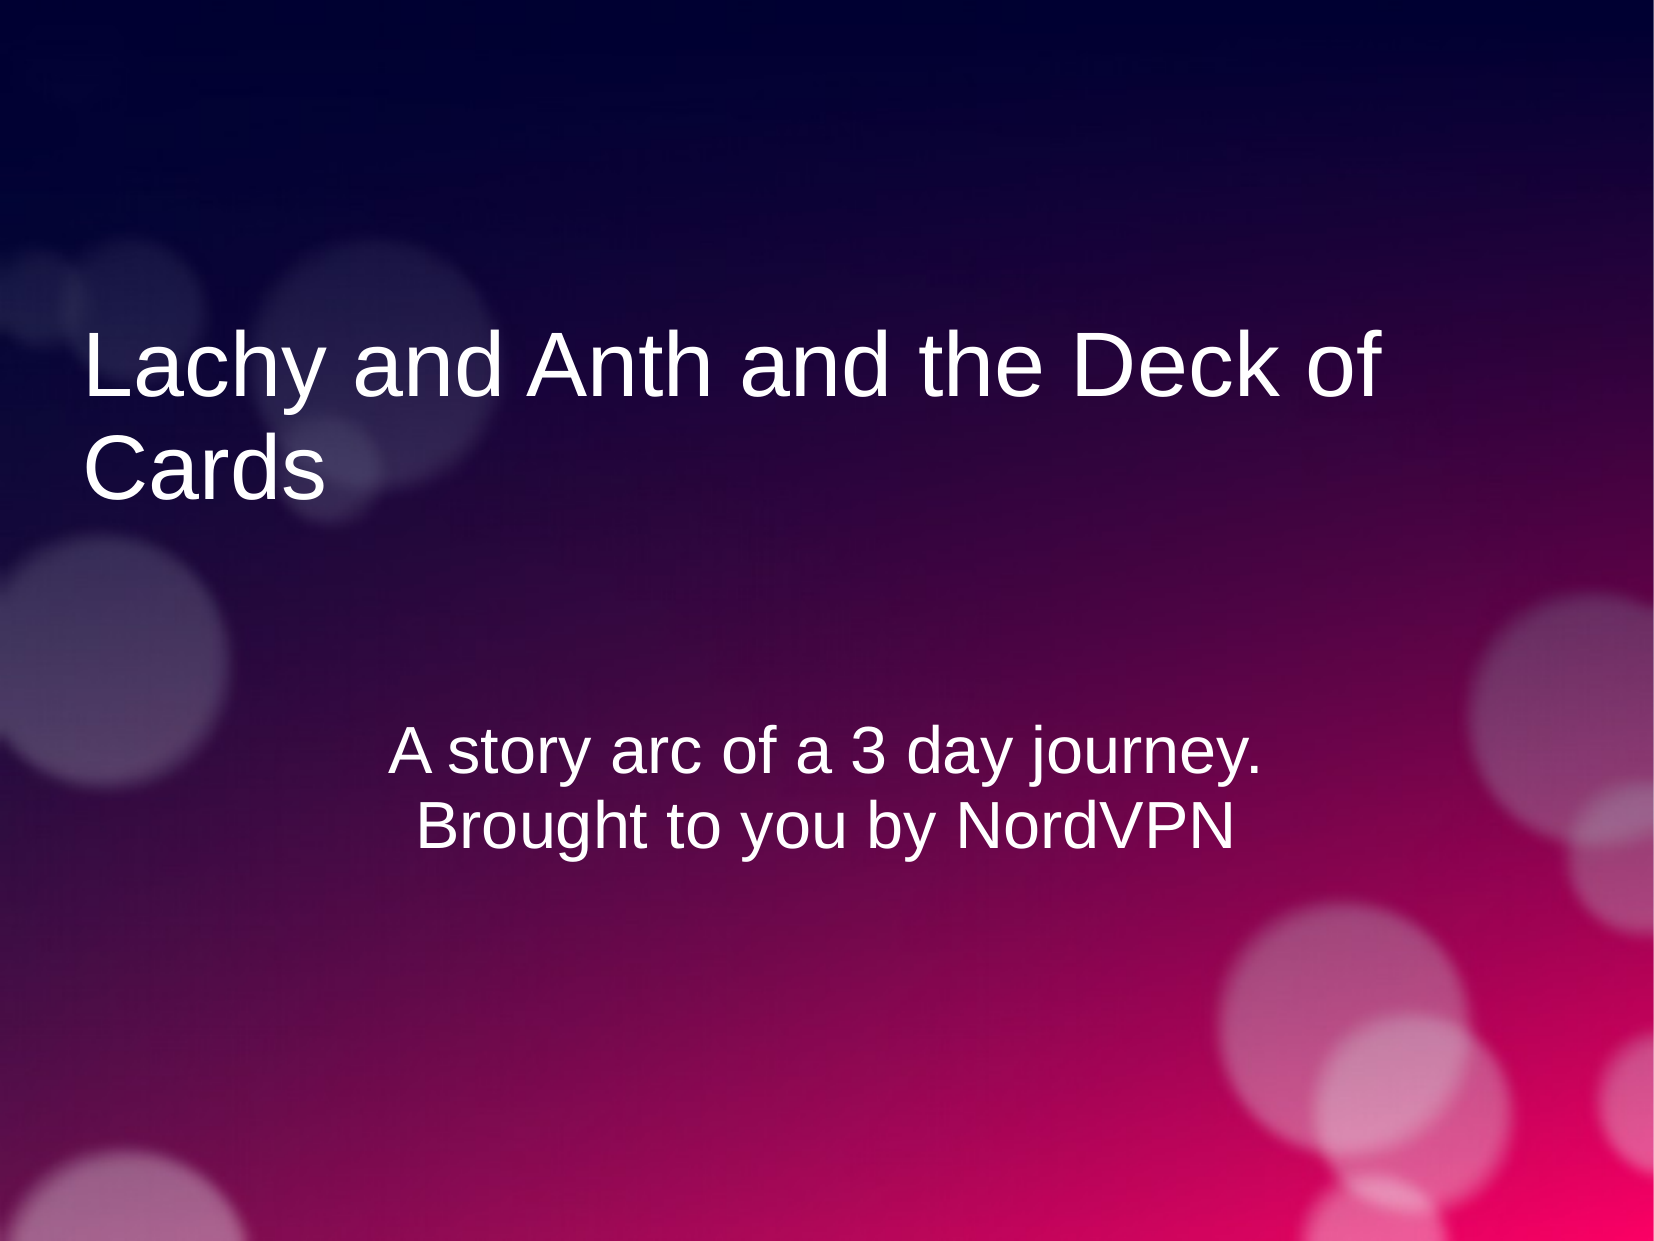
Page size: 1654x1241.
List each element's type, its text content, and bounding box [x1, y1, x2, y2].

picture [0, 0, 1654, 1241]
title Lachy and Anth and the Deck of Cards [82, 312, 1571, 520]
subtitle A story arc of a 3 day journey. Brought to you by NordVPN [82, 566, 1571, 1010]
